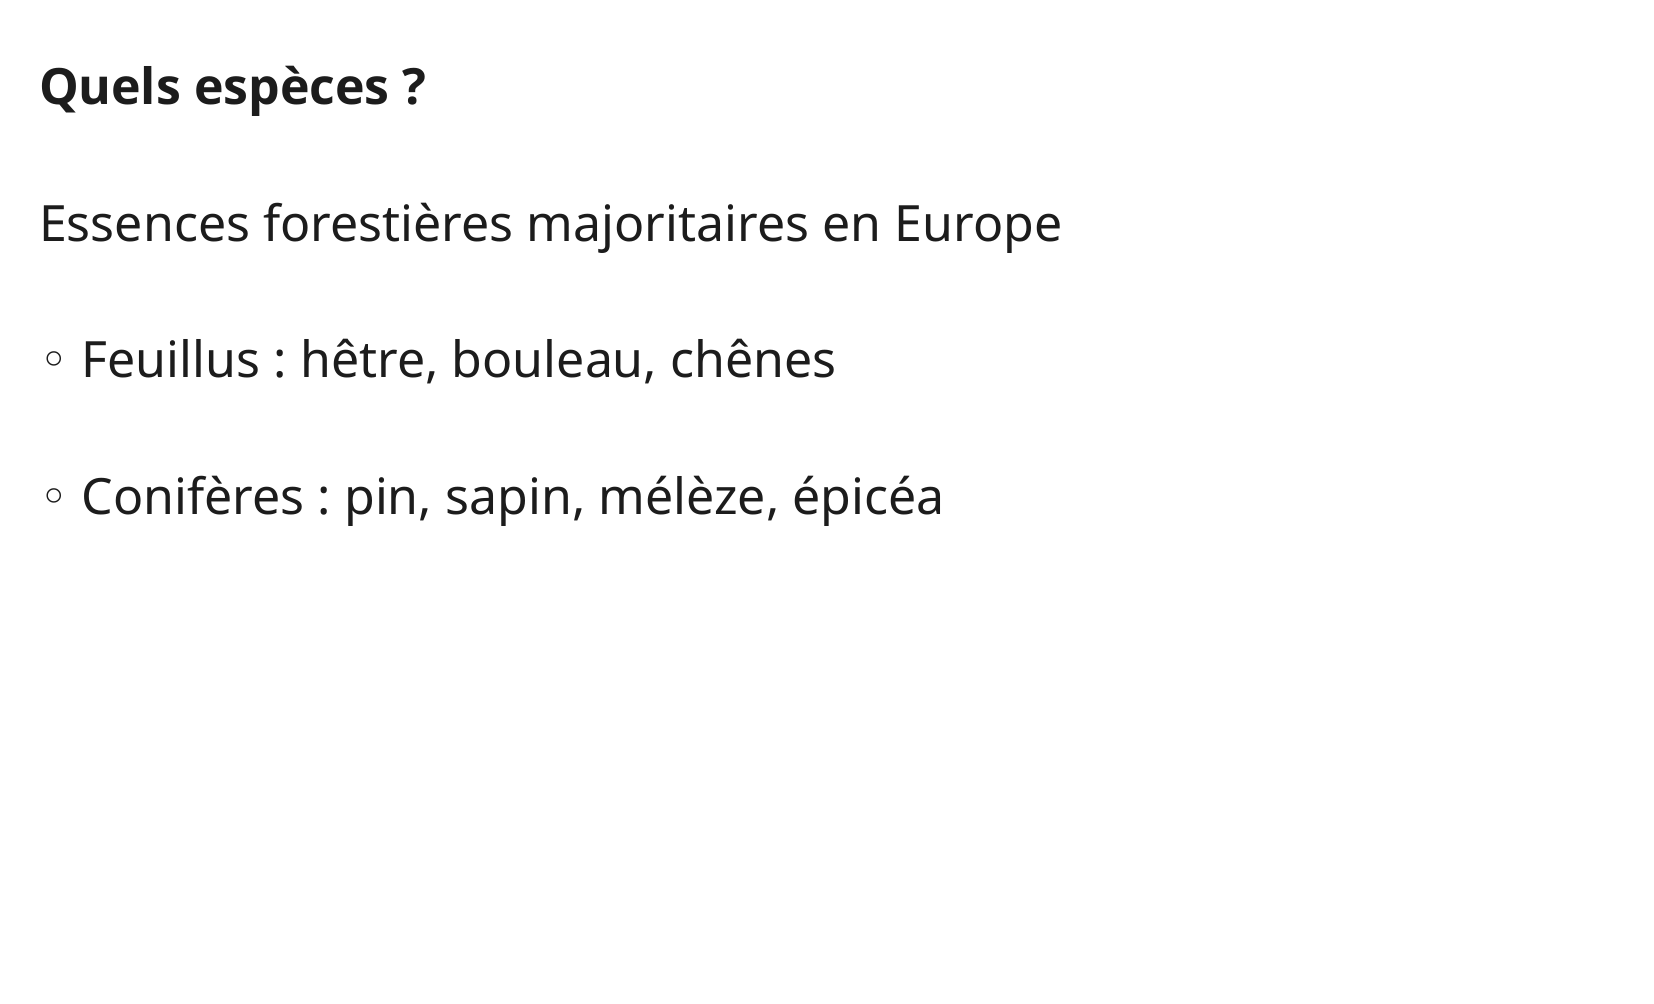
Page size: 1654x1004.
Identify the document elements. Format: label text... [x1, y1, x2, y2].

subtitle Quels espèces ? Essences forestières majoritaires en Europe ◦ Feuillus : hêtre, bouleau, chênes ◦ Conifères : pin, sapin, mélèze, épicéa [39, 50, 1644, 968]
